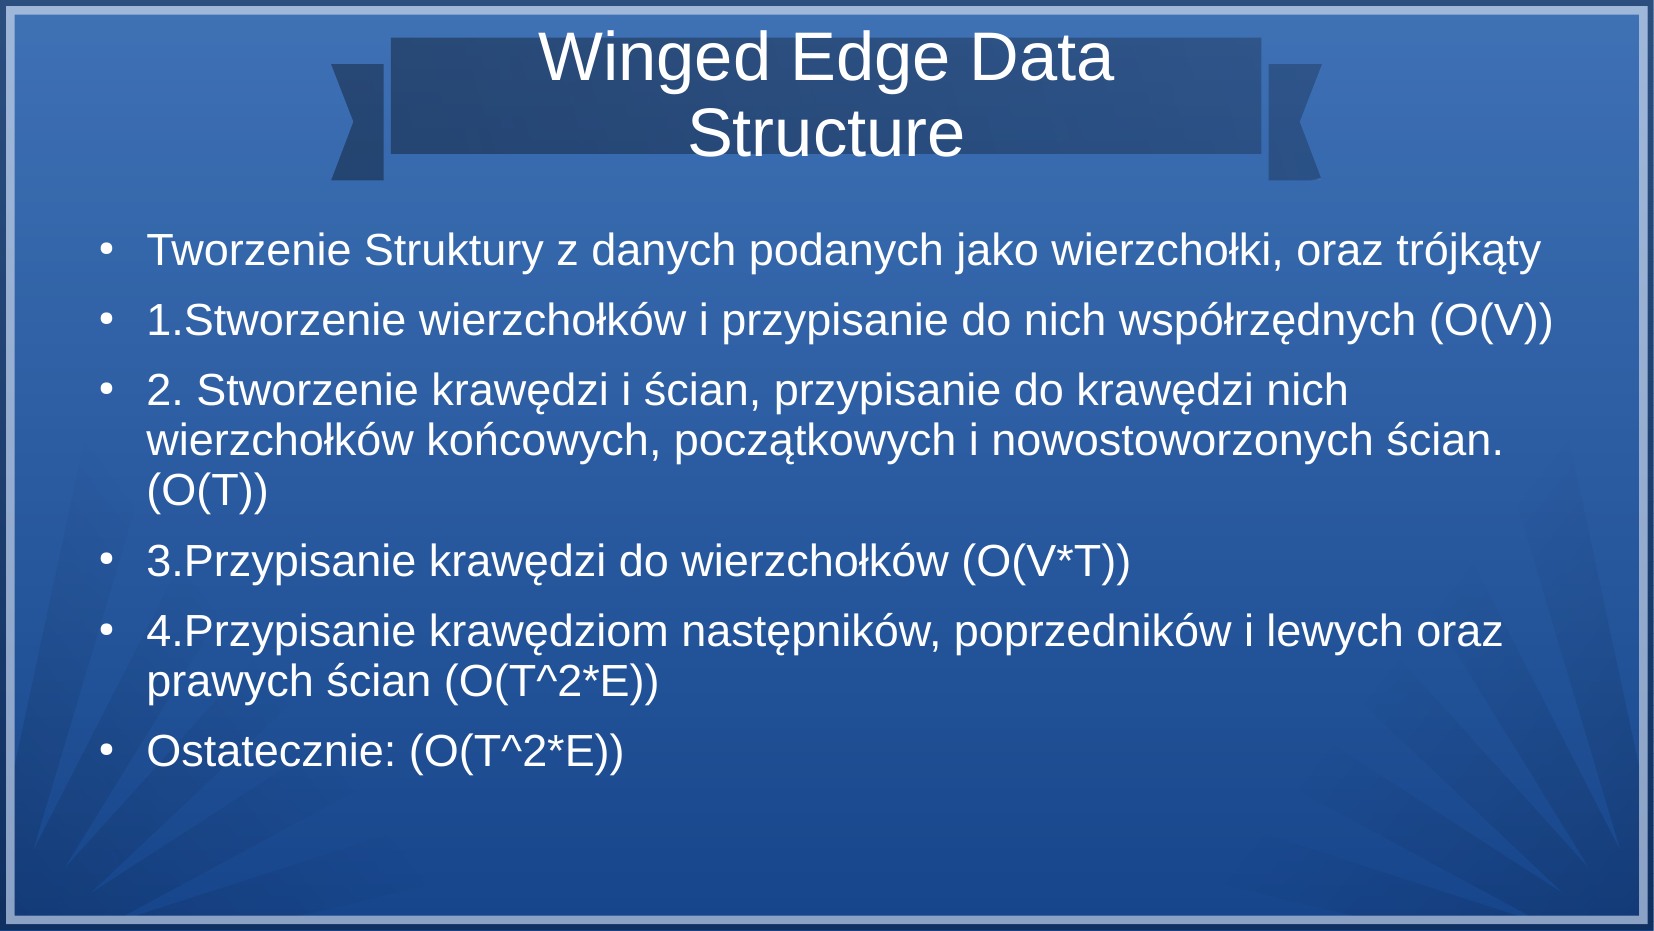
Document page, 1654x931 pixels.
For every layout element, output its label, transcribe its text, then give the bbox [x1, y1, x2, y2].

list Tworzenie Struktury z danych podanych jako wierzchołki, oraz trójkąty 1.Stworzenie wierzchołków i przypisanie do nich współrzędnych (O(V)) 2. Stworzenie krawędzi i ścian, przypisanie do krawędzi nich wierzchołków końcowych, początkowych i nowostoworzonych ścian. (O(T)) 3.Przypisanie krawędzi do wierzchołków (O(V*T)) 4.Przypisanie krawędziom następników, poprzedników i lewych oraz prawych ścian (O(T^2*E)) Ostatecznie: (O(T^2*E)) [82, 224, 1571, 848]
title Winged Edge Data Structure [389, 17, 1264, 172]
